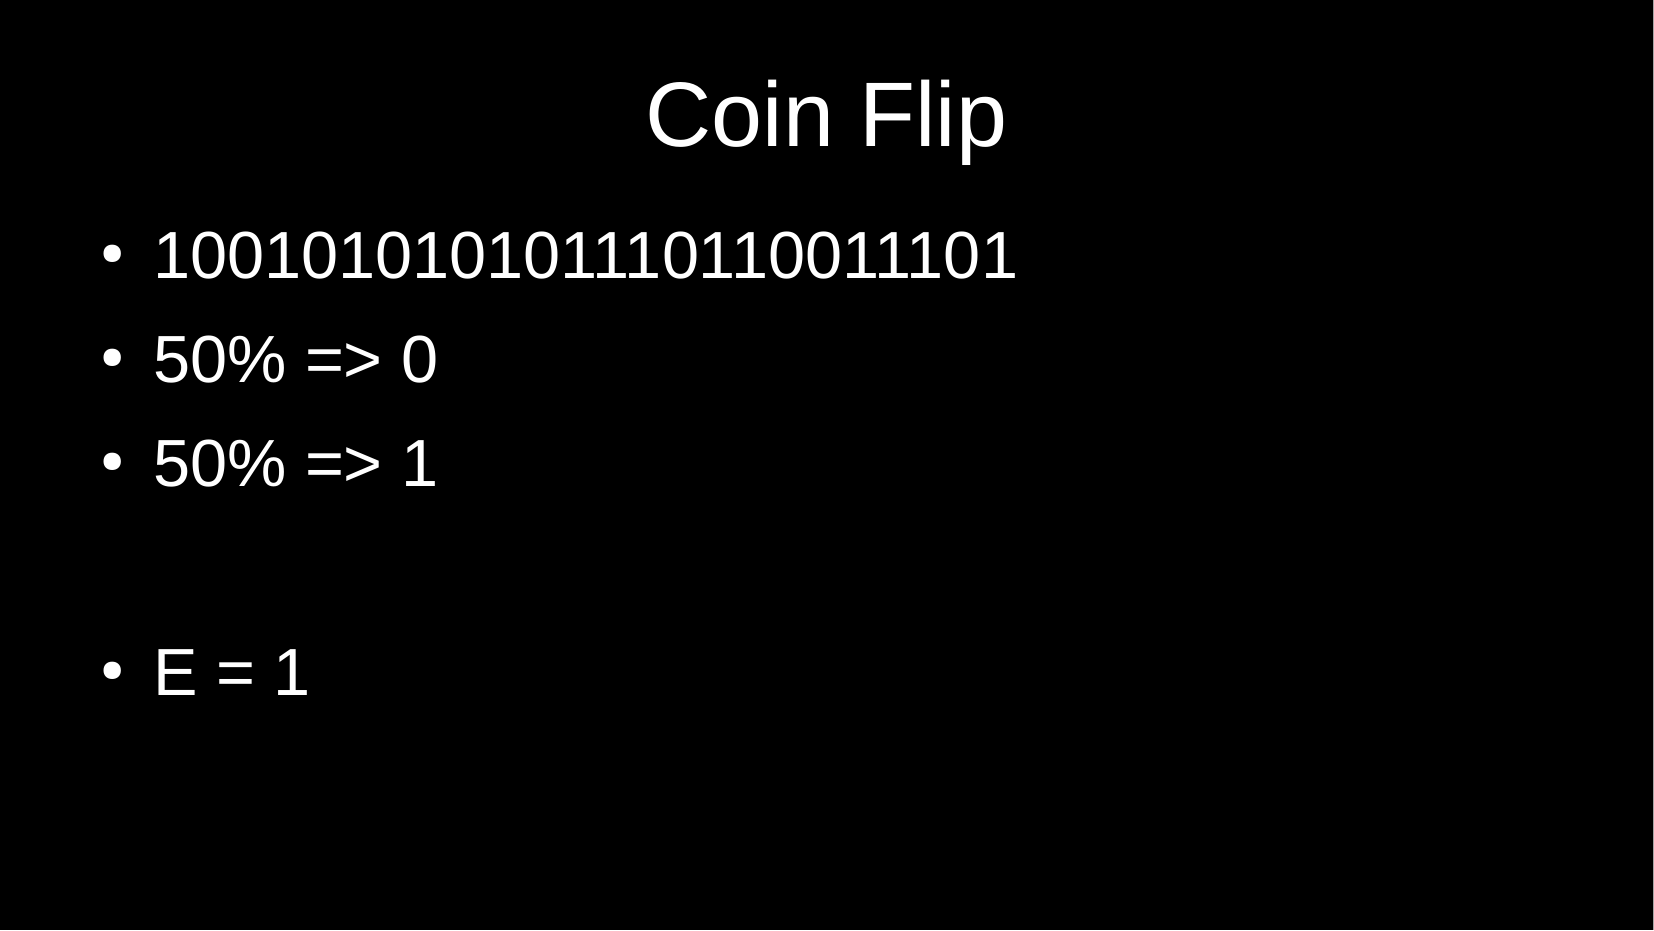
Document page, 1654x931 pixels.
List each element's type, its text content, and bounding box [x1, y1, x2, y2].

title Coin Flip [82, 37, 1571, 193]
list 100101010101110110011101 50% => 0 50% => 1 E = 1 [82, 217, 1571, 758]
